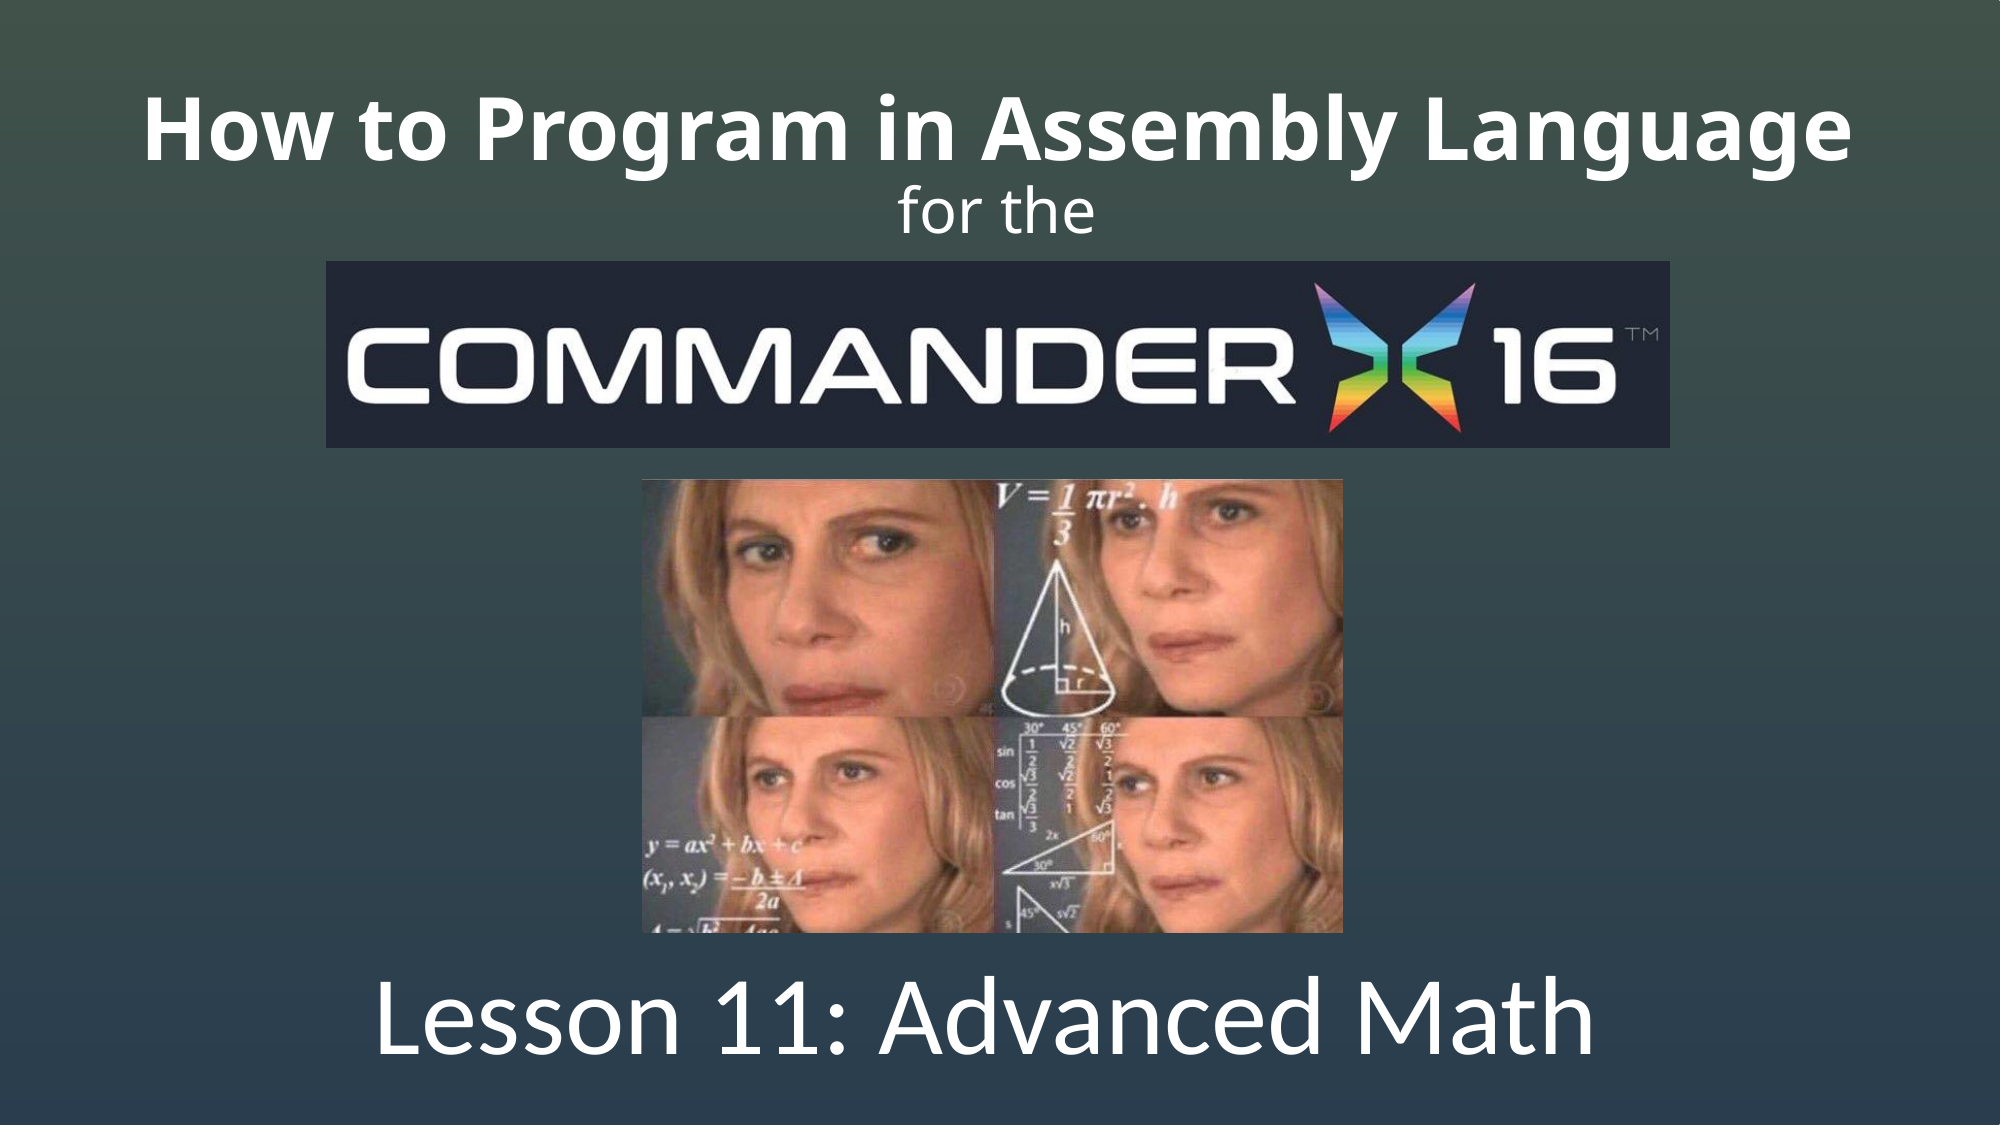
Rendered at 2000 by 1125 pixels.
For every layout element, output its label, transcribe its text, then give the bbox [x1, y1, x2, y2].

title How to Program in Assembly Language for the [60, 22, 1935, 255]
subtitle Lesson 11: Advanced Math [48, 949, 1924, 1076]
picture [326, 261, 1670, 448]
picture [642, 479, 1343, 933]
